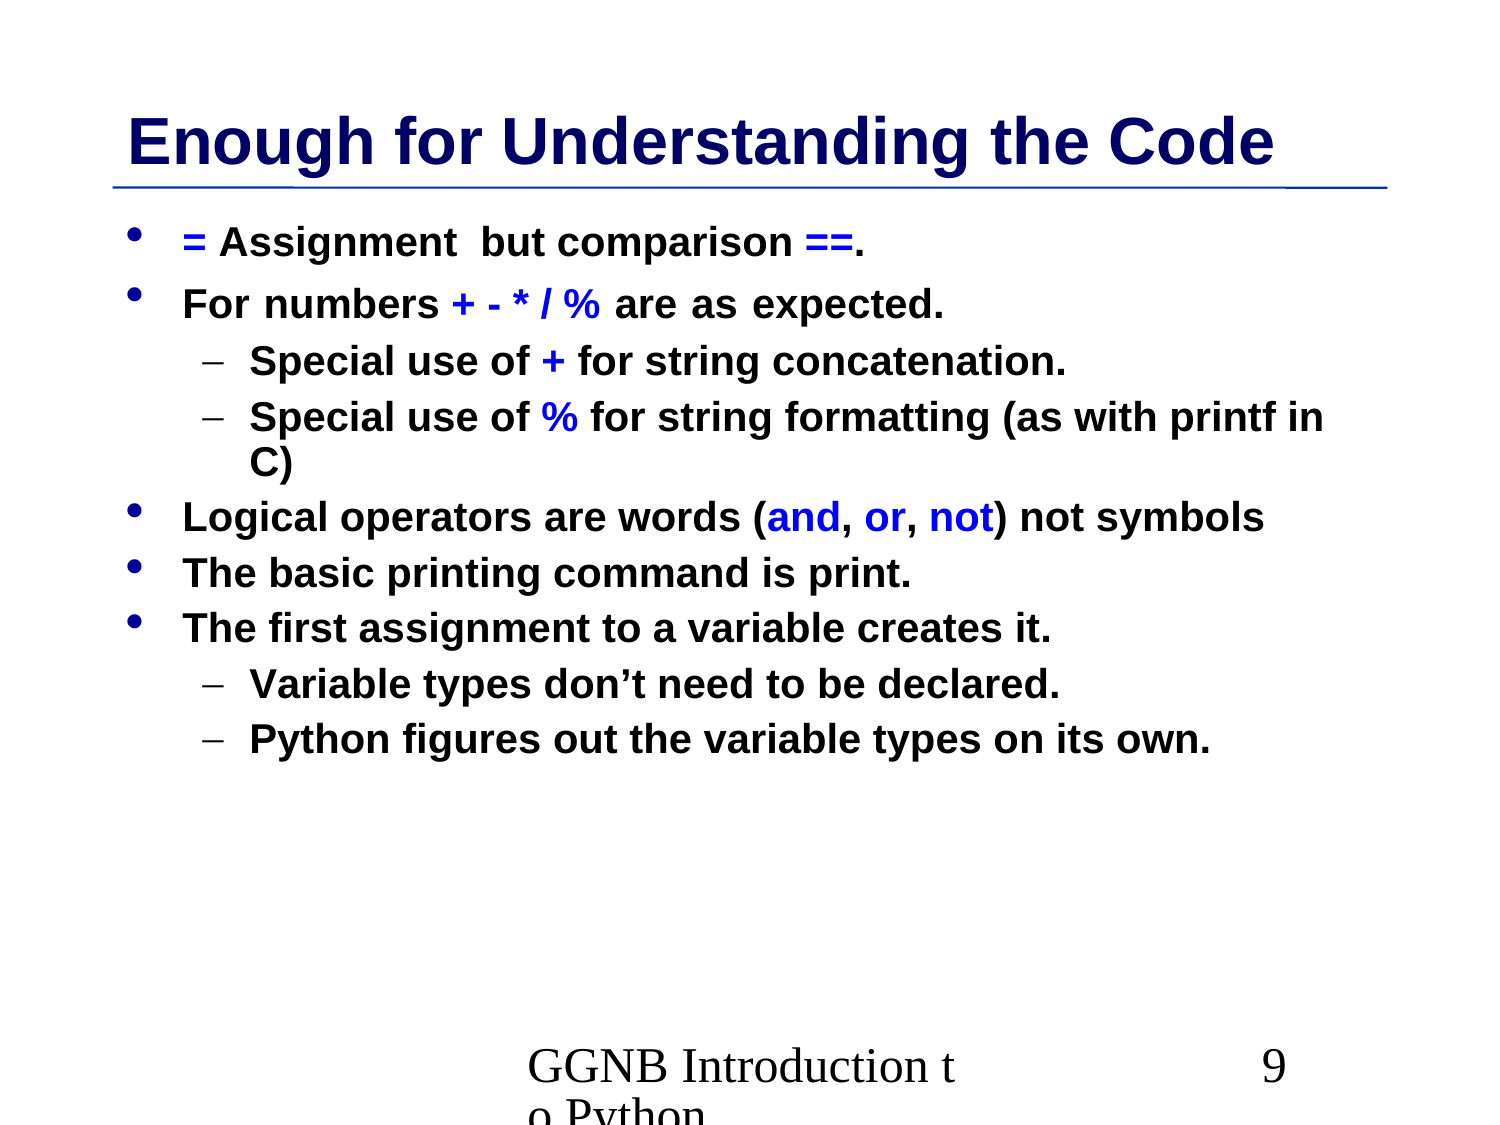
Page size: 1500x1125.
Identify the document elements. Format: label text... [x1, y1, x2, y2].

title Enough for Understanding the Code [112, 89, 1388, 185]
list = Assignment but comparison ==. For numbers + - * / % are as expected. Special use of + for string concatenation. Special use of % for string formatting (as with printf in C) Logical operators are words (and, or, not) not symbols The basic printing command is print. The first assignment to a variable creates it. Variable types don’t need to be declared. Python figures out the variable types on its own. [112, 212, 1388, 963]
